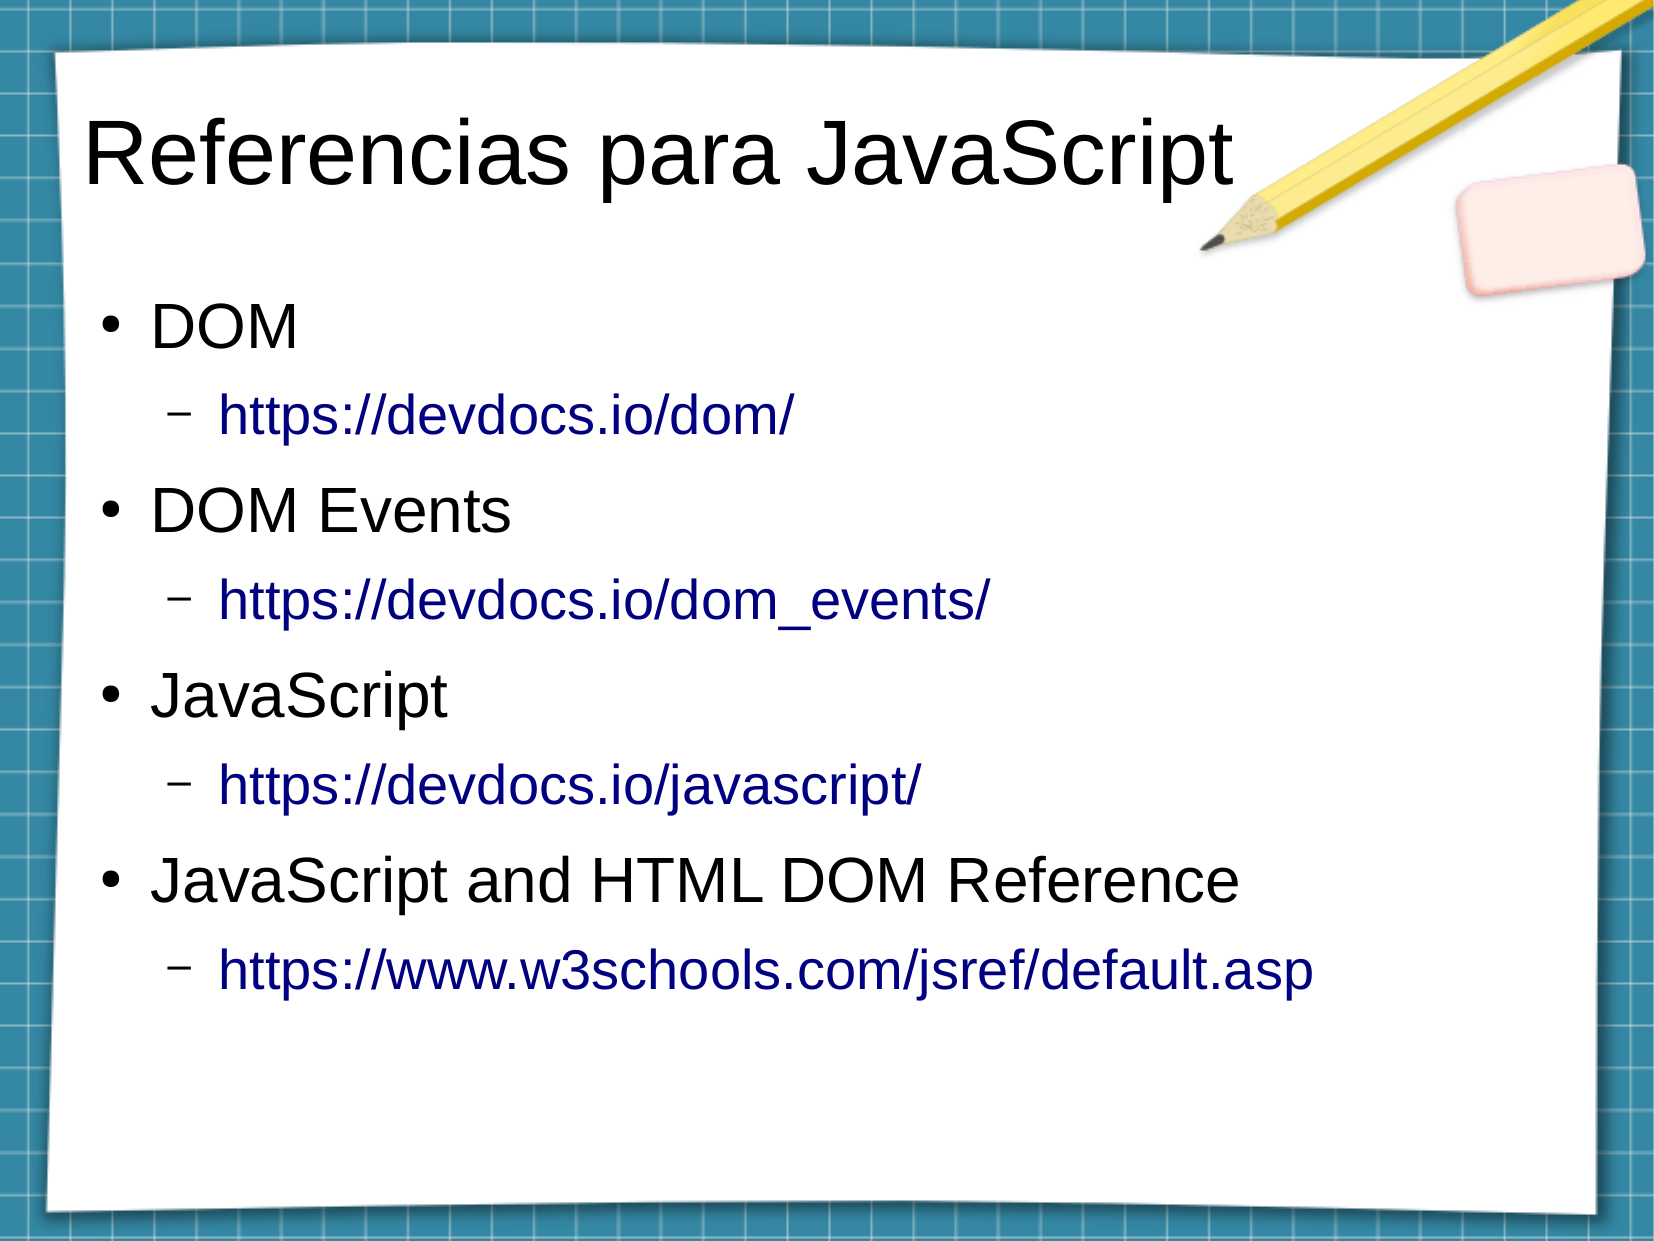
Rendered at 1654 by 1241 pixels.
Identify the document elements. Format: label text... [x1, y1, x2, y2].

title Referencias para JavaScript [82, 49, 1571, 257]
picture [0, 0, 1654, 1241]
list DOM https://devdocs.io/dom/ DOM Events https://devdocs.io/dom_events/ JavaScript https://devdocs.io/javascript/ JavaScript and HTML DOM Reference https://www.w3schools.com/jsref/default.asp [82, 290, 1571, 1010]
